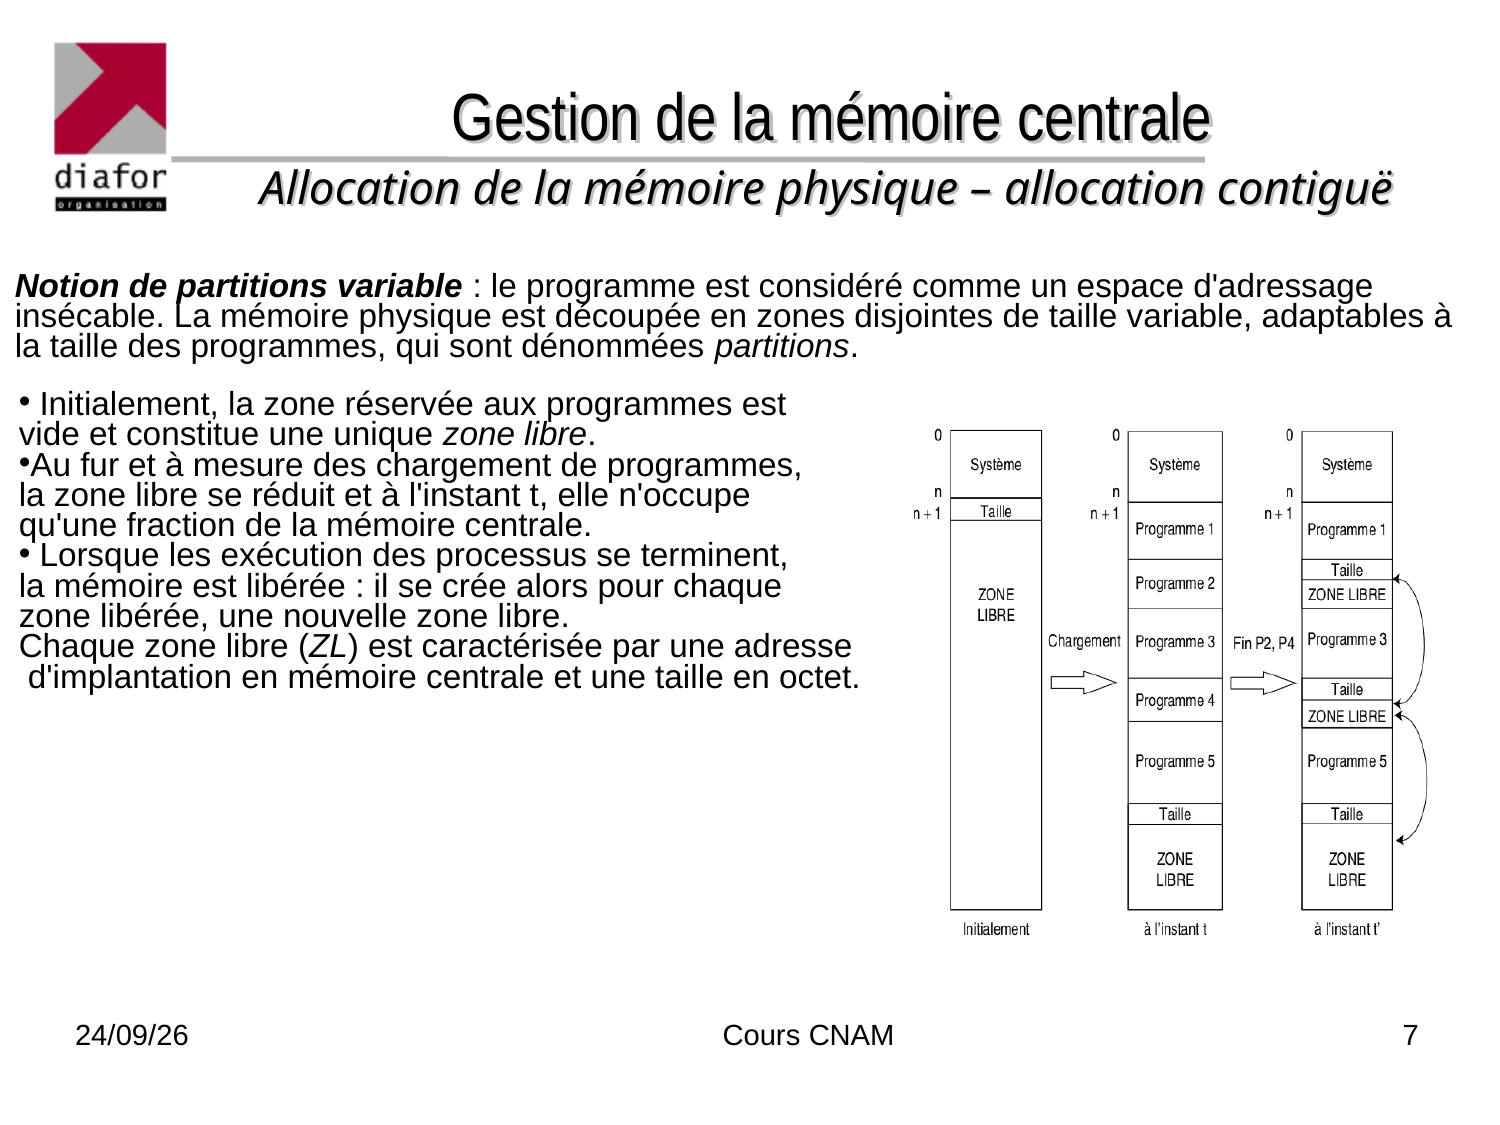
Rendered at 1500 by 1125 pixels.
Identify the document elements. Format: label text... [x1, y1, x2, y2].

picture [53, 42, 168, 213]
title Gestion de la mémoire centrale Allocation de la mémoire physique – allocation contiguë [157, 45, 1500, 250]
text_box Notion de partitions variable : le programme est considéré comme un espace d'adressage insécable. La mémoire physique est découpée en zones disjointes de taille variable, adaptables à la taille des programmes, qui sont dénommées partitions. [0, 265, 1479, 372]
picture [885, 413, 1469, 945]
text_box Initialement, la zone réservée aux programmes est vide et constitue une unique zone libre. Au fur et à mesure des chargement de programmes, la zone libre se réduit et à l'instant t, elle n'occupe qu'une fraction de la mémoire centrale. Lorsque les exécution des processus se terminent, la mémoire est libérée : il se crée alors pour chaque zone libérée, une nouvelle zone libre. Chaque zone libre (ZL) est caractérisée par une adresse d'implantation en mémoire centrale et une taille en octet. [3, 383, 877, 732]
